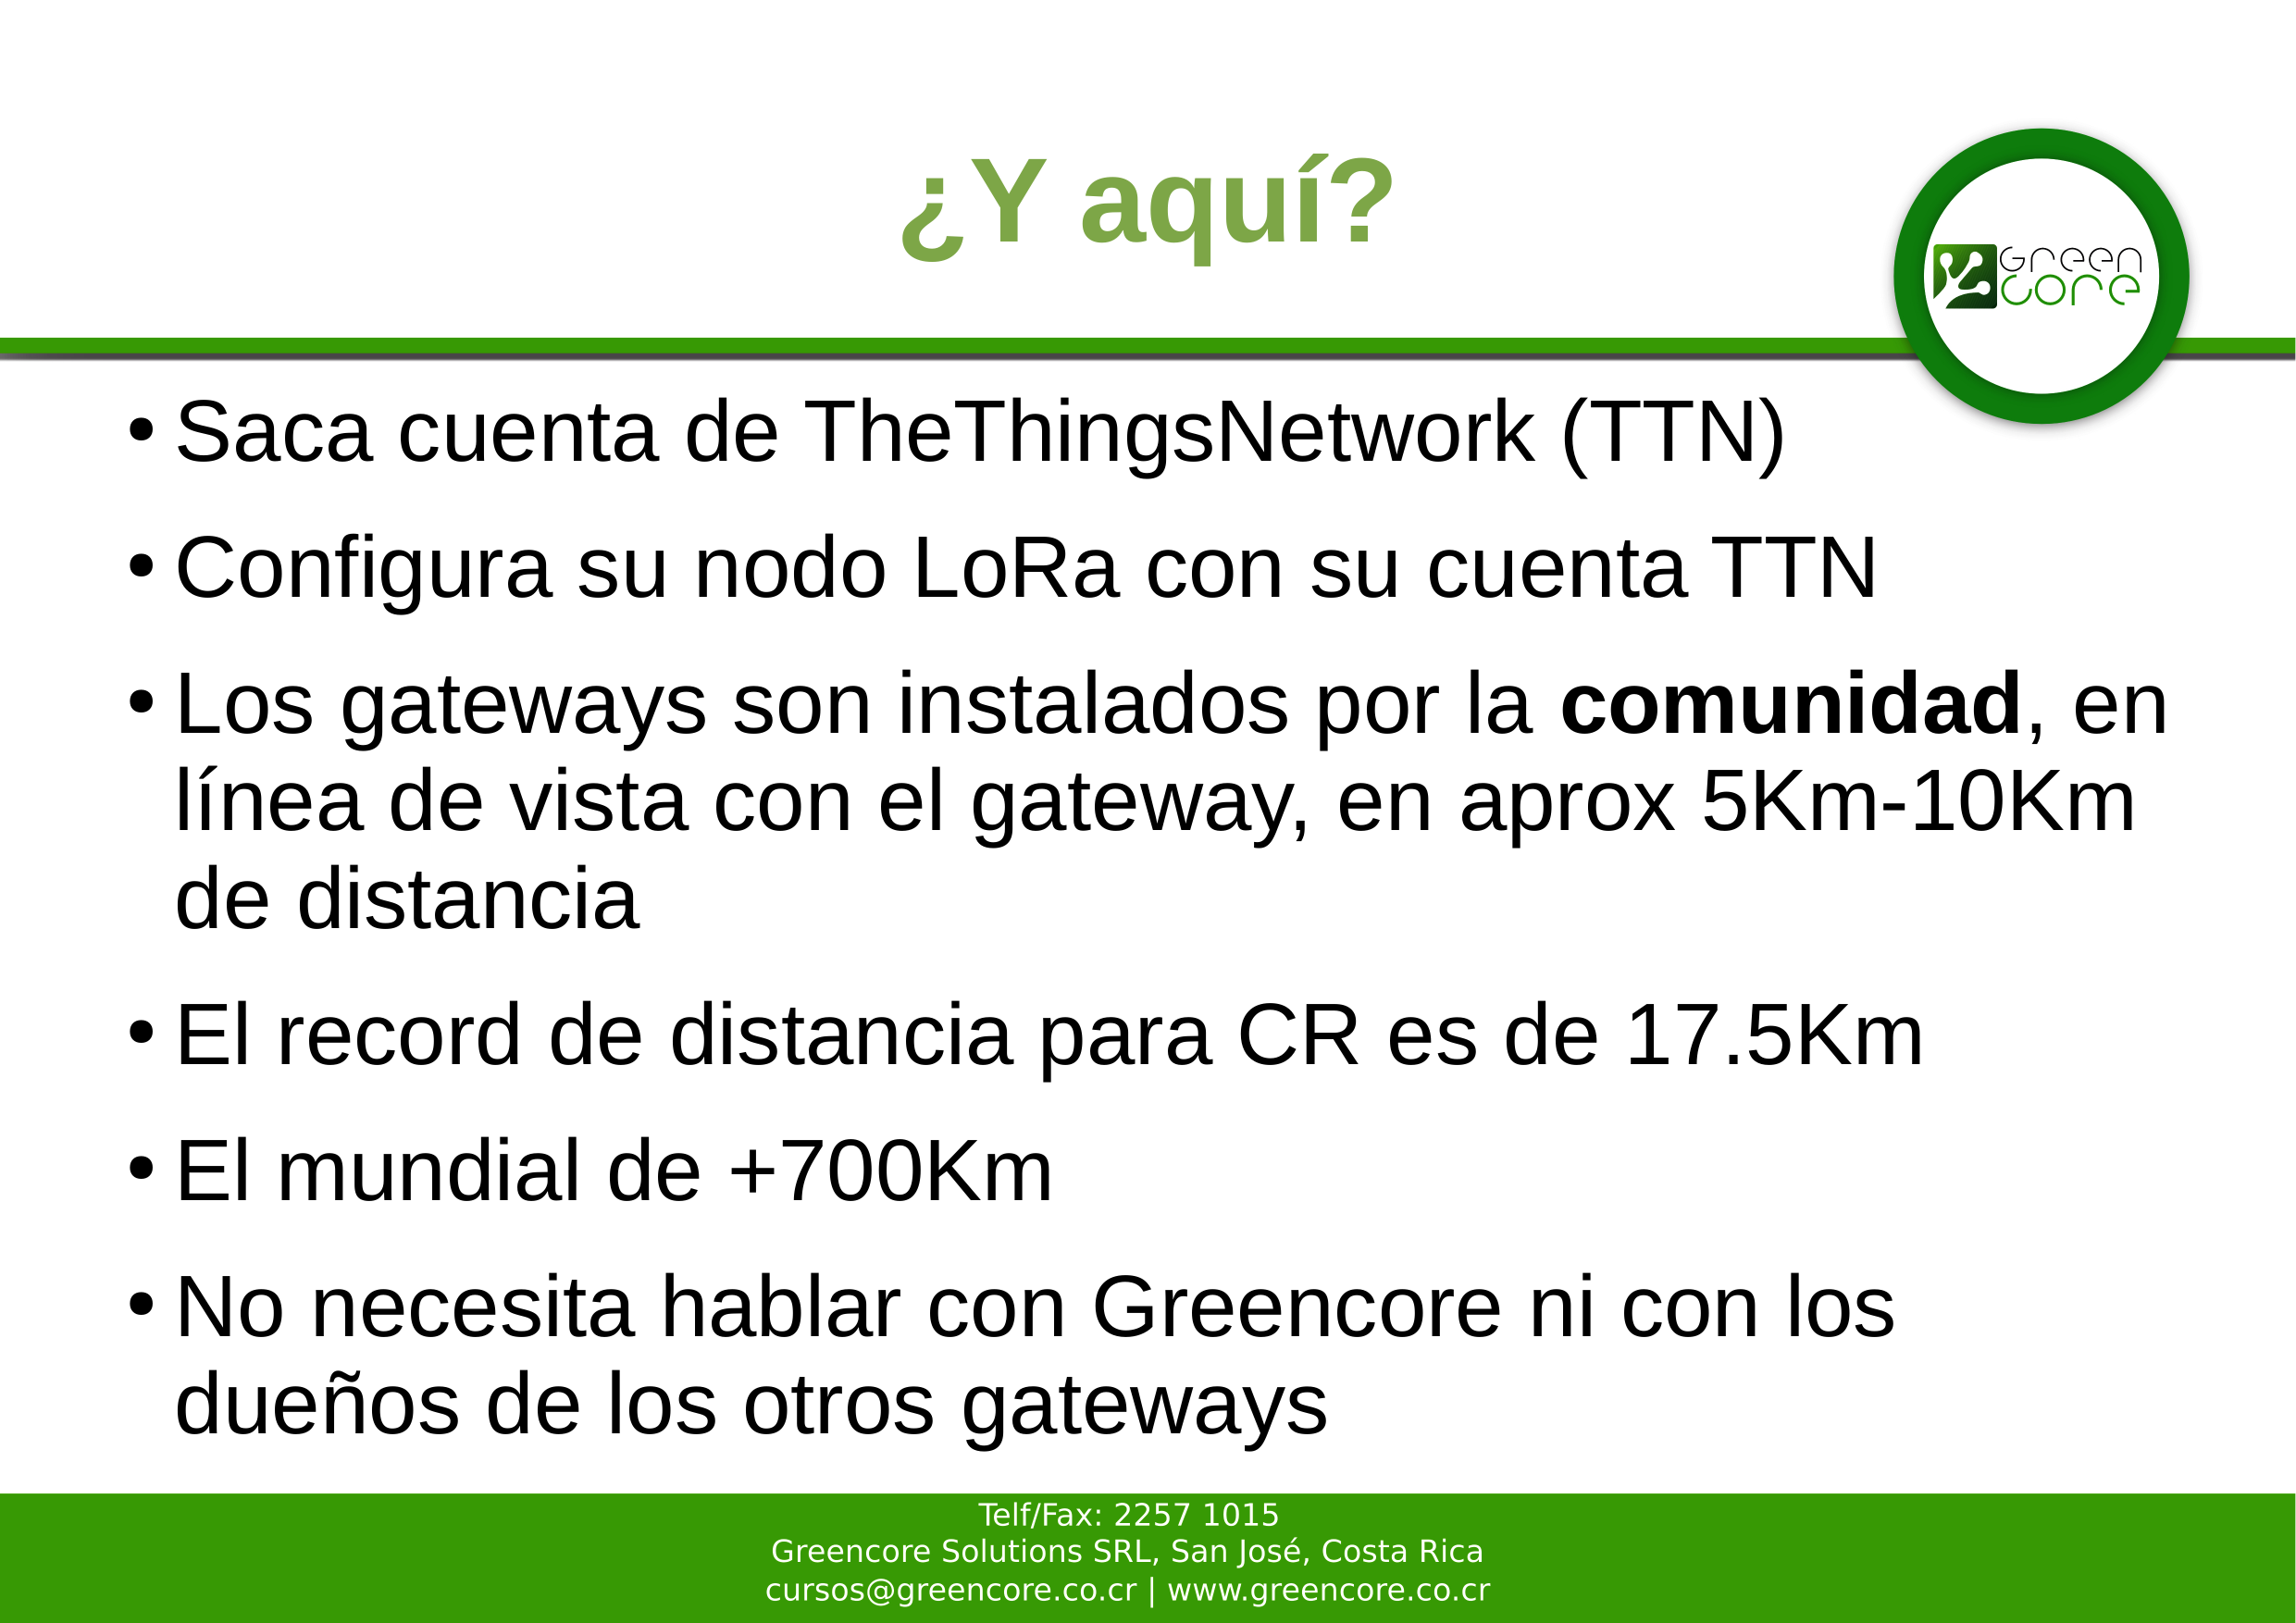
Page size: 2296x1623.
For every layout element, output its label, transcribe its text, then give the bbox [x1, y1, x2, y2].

list Saca cuenta de TheThingsNetwork (TTN) Configura su nodo LoRa con su cuenta TTN Los gateways son instalados por la comunidad, en línea de vista con el gateway, en aprox 5Km-10Km de distancia El record de distancia para CR es de 17.5Km El mundial de +700Km No necesita hablar con Greencore ni con los dueños de los otros gateways [109, 382, 2176, 1492]
picture [0, 0, 2296, 1623]
title ¿Y aquí? [115, 64, 2181, 336]
